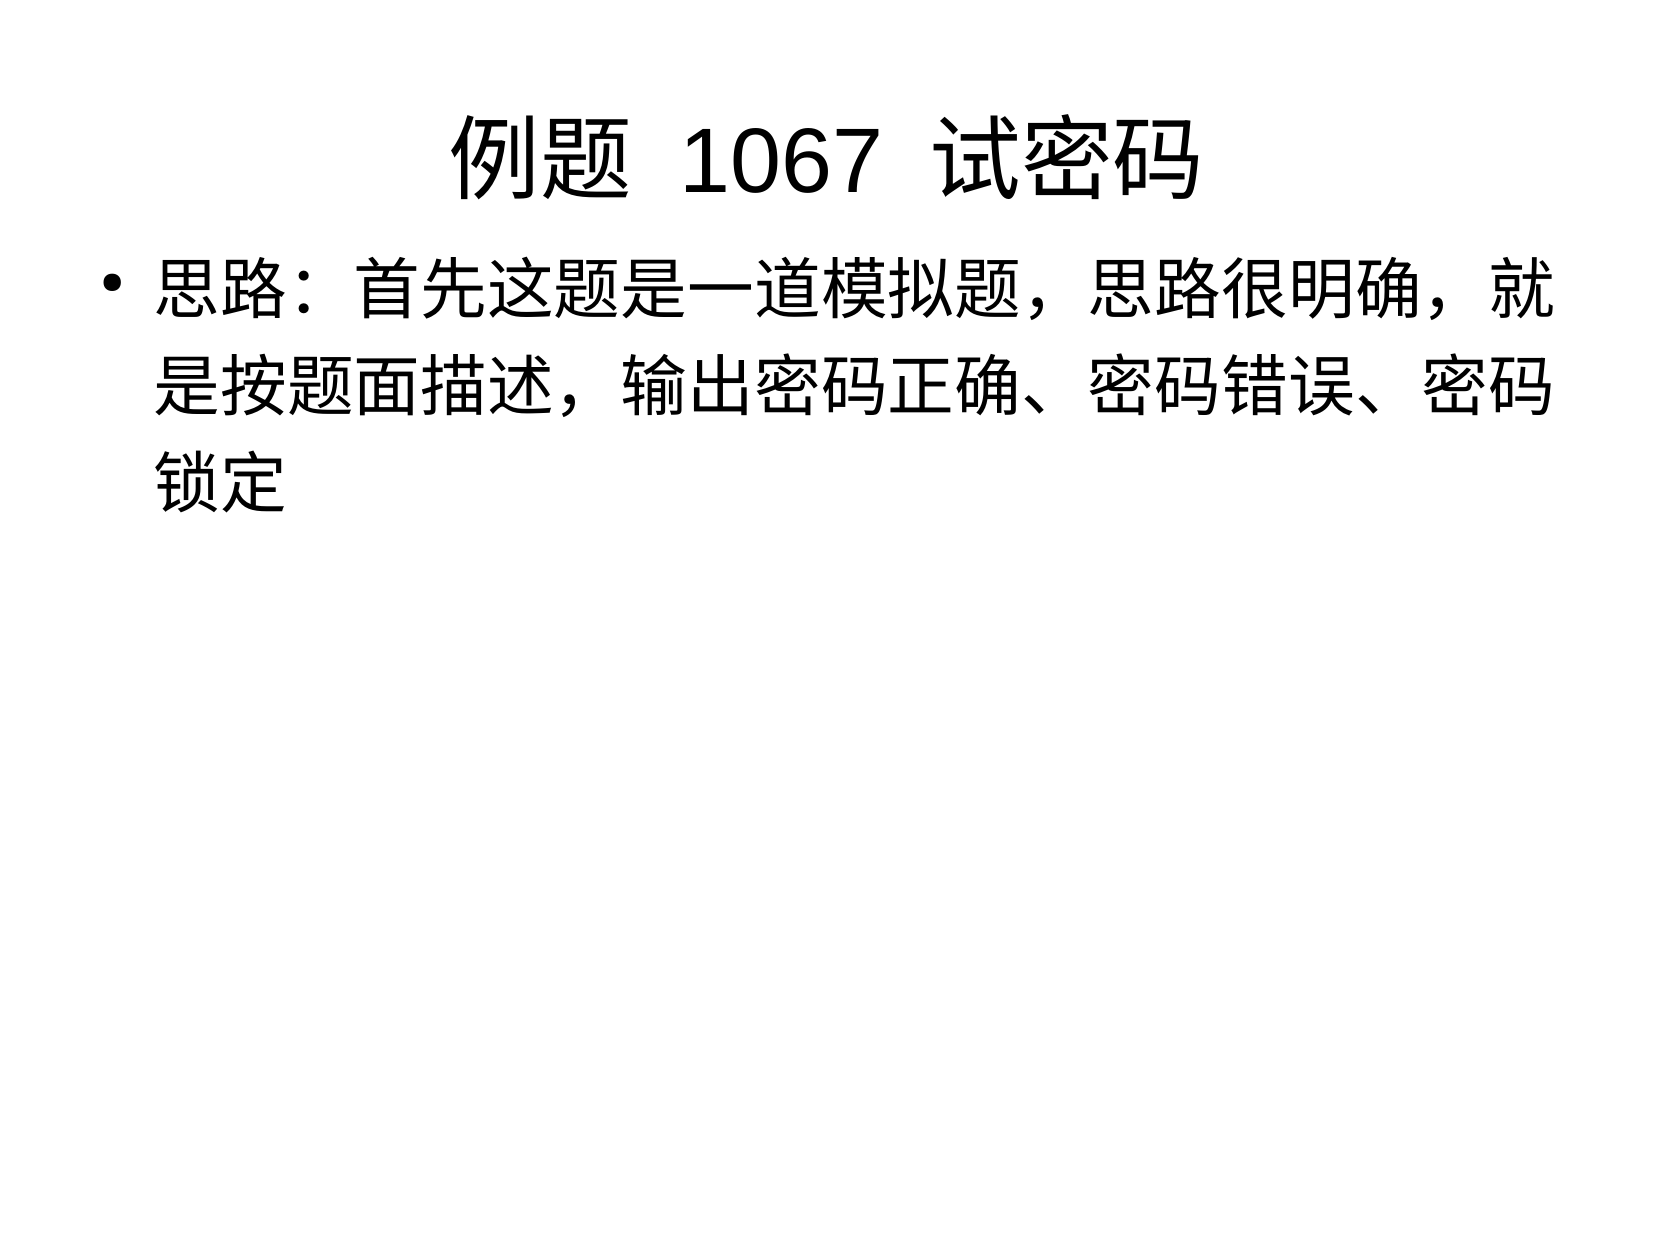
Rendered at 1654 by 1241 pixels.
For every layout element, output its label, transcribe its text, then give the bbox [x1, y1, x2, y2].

list 思路：首先这题是一道模拟题，思路很明确，就是按题面描述，输出密码正确、密码错误、密码锁定 [82, 236, 1571, 1193]
title 例题 1067 试密码 [82, 49, 1571, 236]
